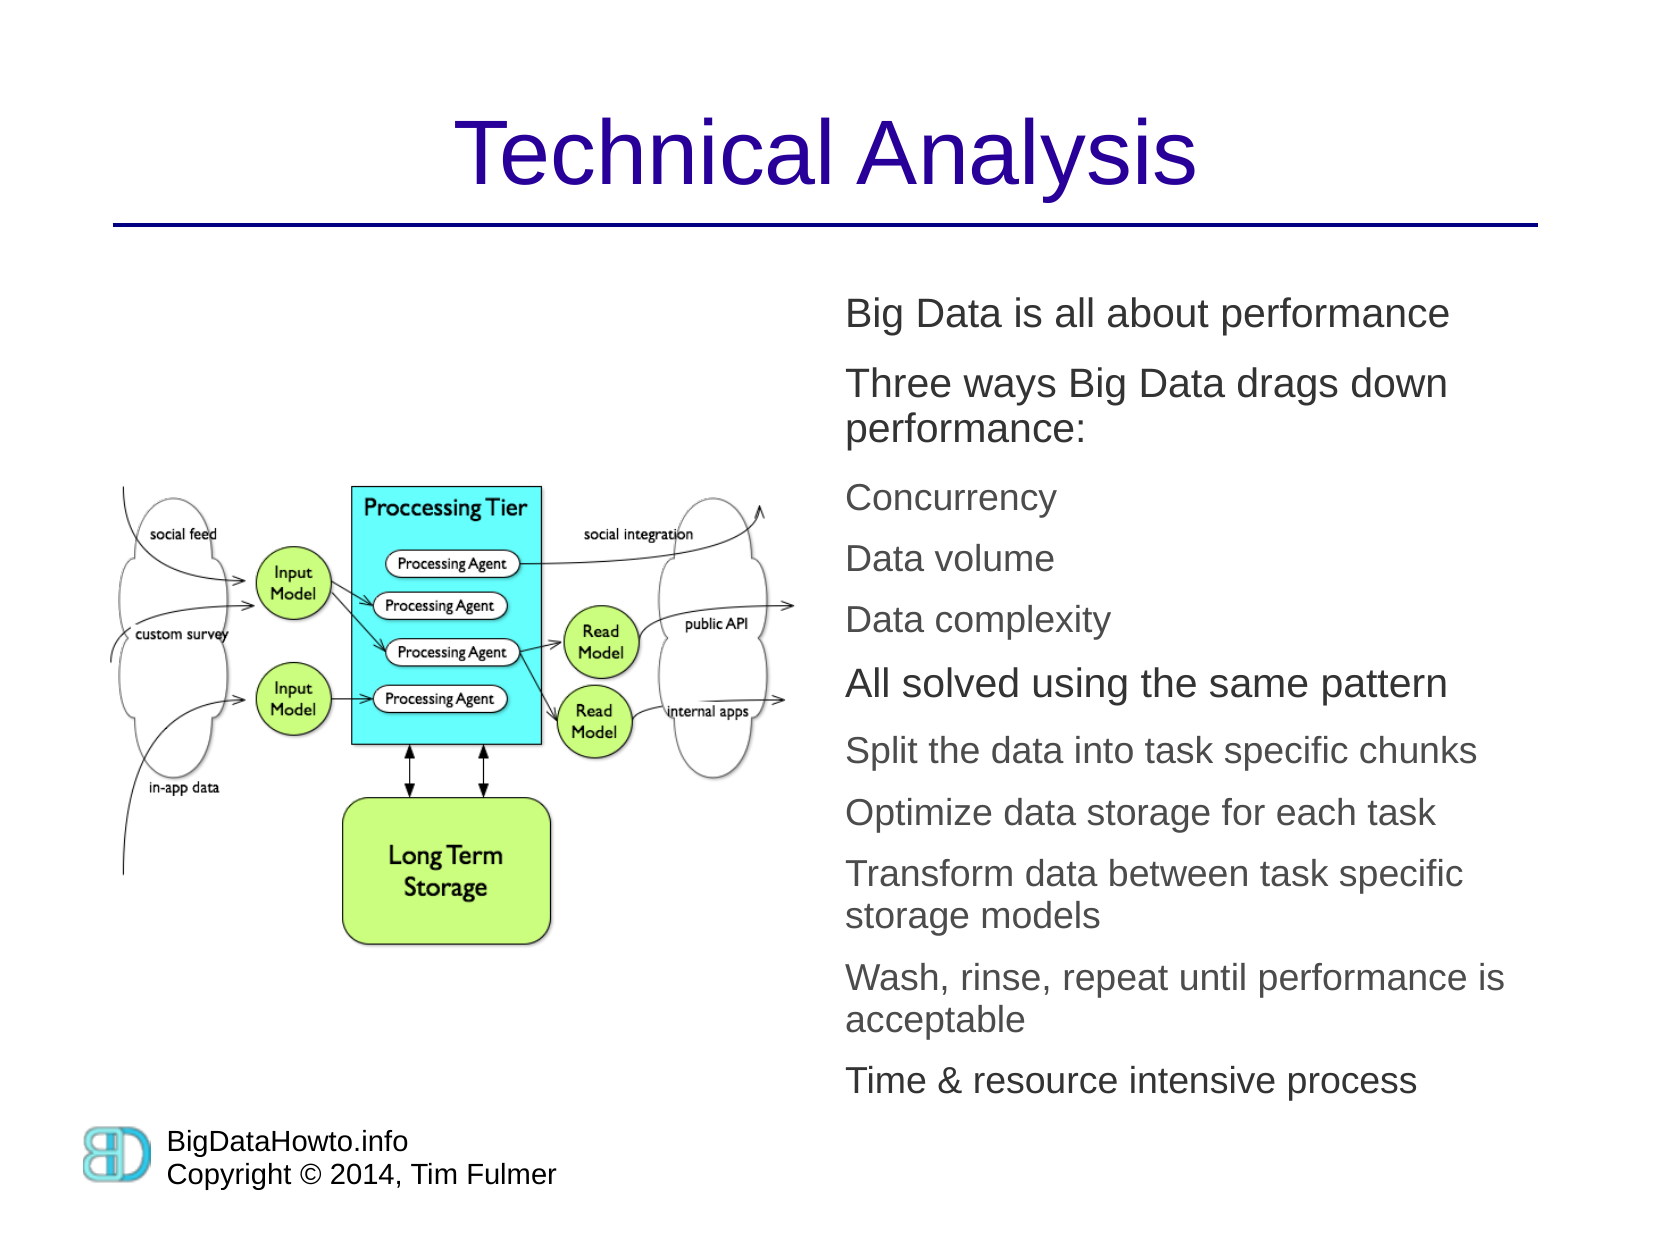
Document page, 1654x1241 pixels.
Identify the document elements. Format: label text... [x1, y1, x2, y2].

title Technical Analysis [82, 49, 1571, 257]
list Big Data is all about performance Three ways Big Data drags down performance: Concurrency Data volume Data complexity All solved using the same pattern Split the data into task specific chunks Optimize data storage for each task Transform data between task specific storage models Wash, rinse, repeat until performance is acceptable Time & resource intensive process [845, 290, 1572, 1109]
picture [83, 1121, 151, 1189]
picture [82, 427, 809, 972]
